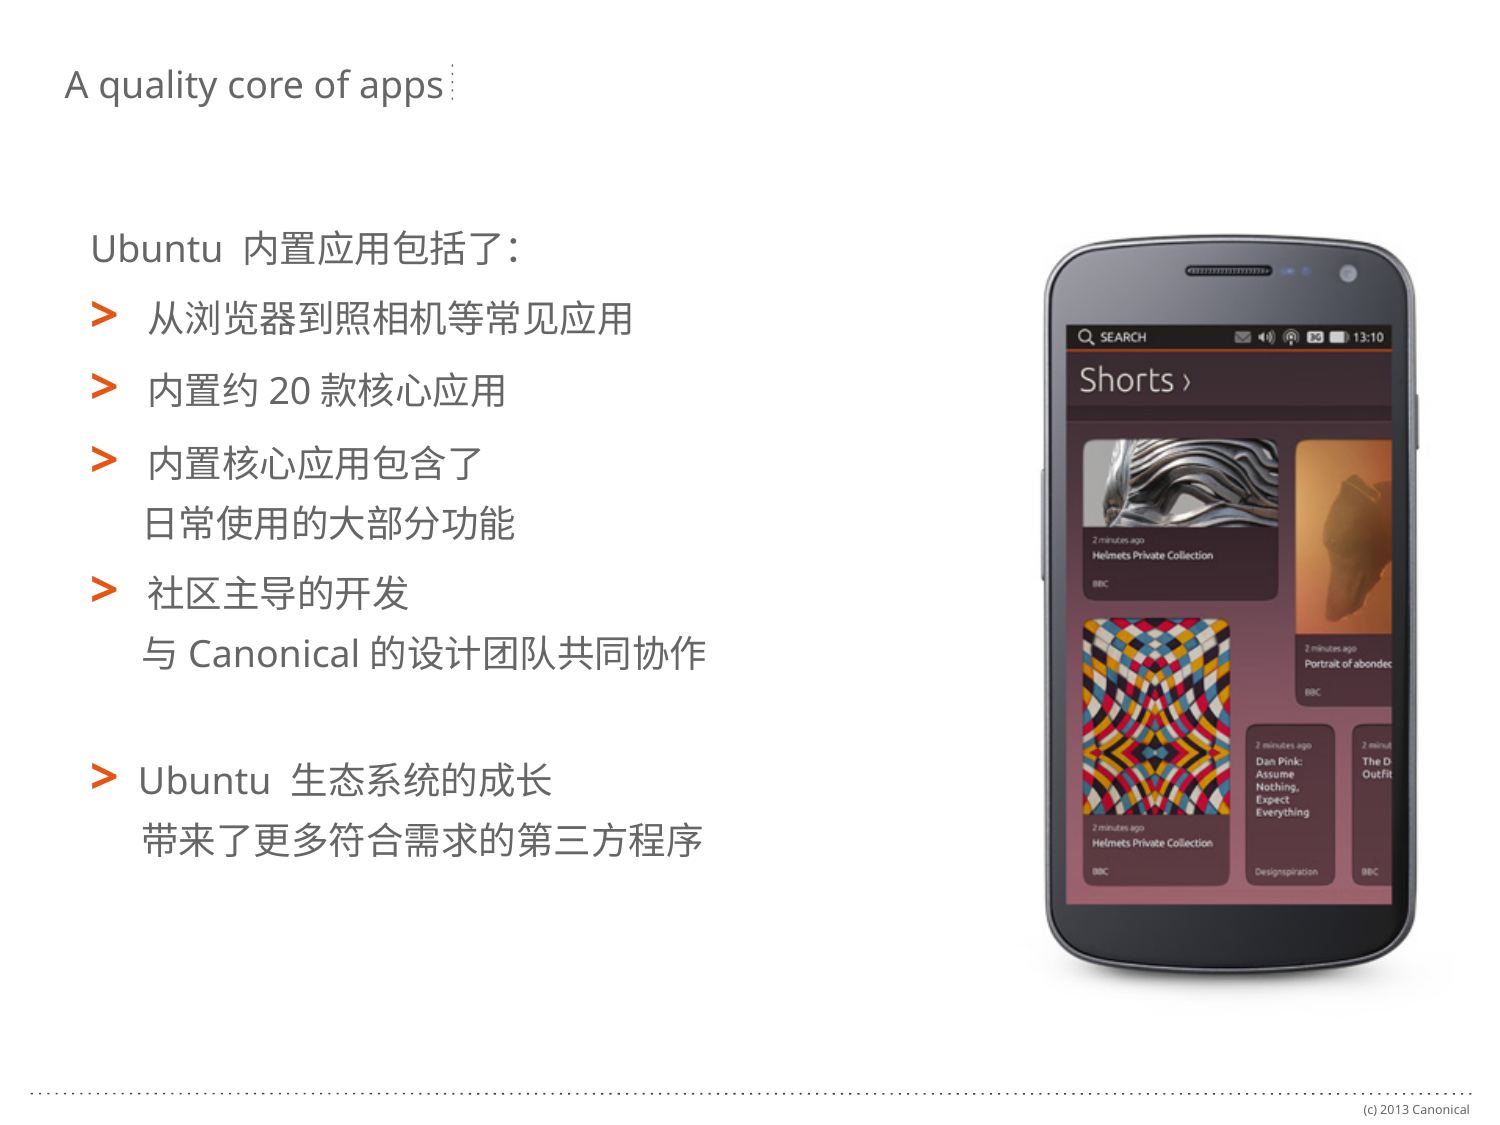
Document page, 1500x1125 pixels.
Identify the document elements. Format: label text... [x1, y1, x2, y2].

text_box (c) 2013 Canonical [19, 1099, 1485, 1119]
picture [980, 232, 1481, 1028]
title A quality core of apps [49, 53, 503, 114]
list Ubuntu 内置应用包括了： > 从浏览器到照相机等常见应用 > 内置约20款核心应用 > 内置核心应用包含了 日常使用的大部分功能 > 社区主导的开发 与Canonical的设计团队共同协作 > Ubuntu 生态系统的成长 带来了更多符合需求的第三方程序 [75, 209, 1425, 1078]
